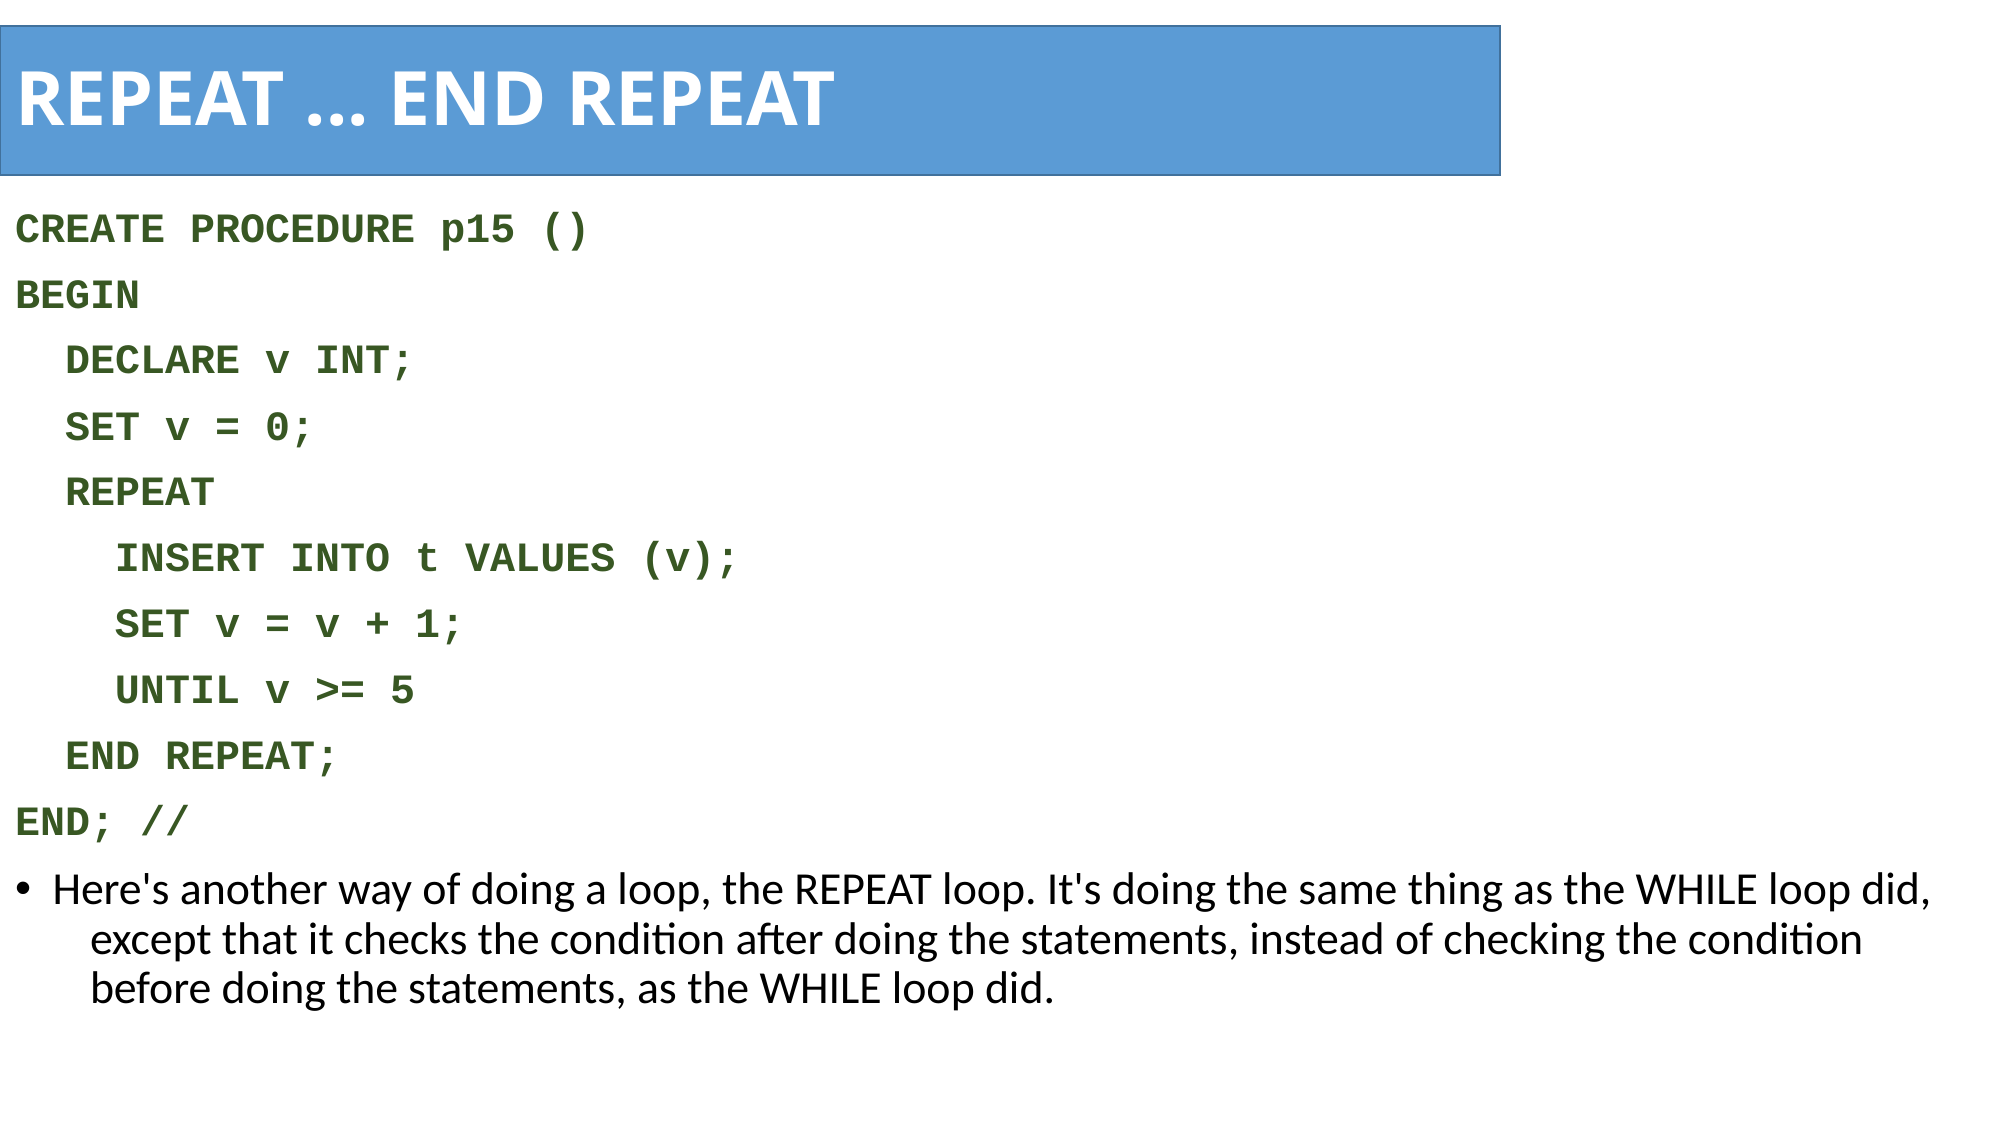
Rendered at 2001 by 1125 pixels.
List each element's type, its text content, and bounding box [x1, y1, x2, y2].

title REPEAT ... END REPEAT [0, 26, 1501, 176]
subtitle CREATE PROCEDURE p15 () BEGIN DECLARE v INT; SET v = 0; REPEAT INSERT INTO t VALUES (v); SET v = v + 1; UNTIL v >= 5 END REPEAT; END; // Here's another way of doing a loop, the REPEAT loop. It's doing the same thing as the WHILE loop did, except that it checks the condition after doing the statements, instead of checking the condition before doing the statements, as the WHILE loop did. [0, 198, 1964, 1125]
